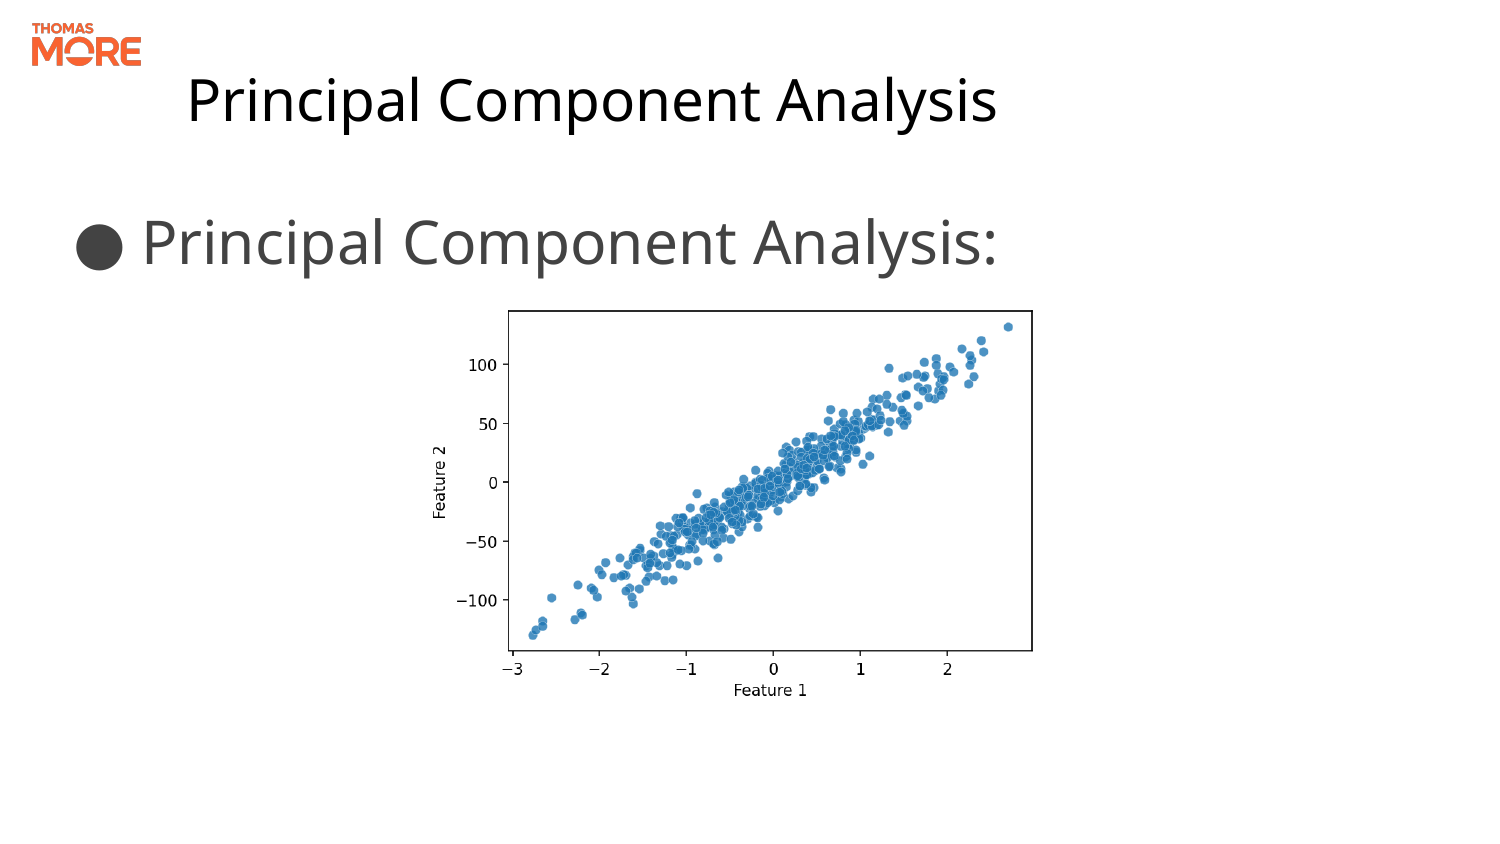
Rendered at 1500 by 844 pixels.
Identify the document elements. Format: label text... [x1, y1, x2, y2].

picture [22, 13, 151, 76]
title Principal Component Analysis [171, 48, 1449, 143]
picture [422, 300, 1042, 709]
list Principal Component Analysis: [51, 189, 1476, 301]
